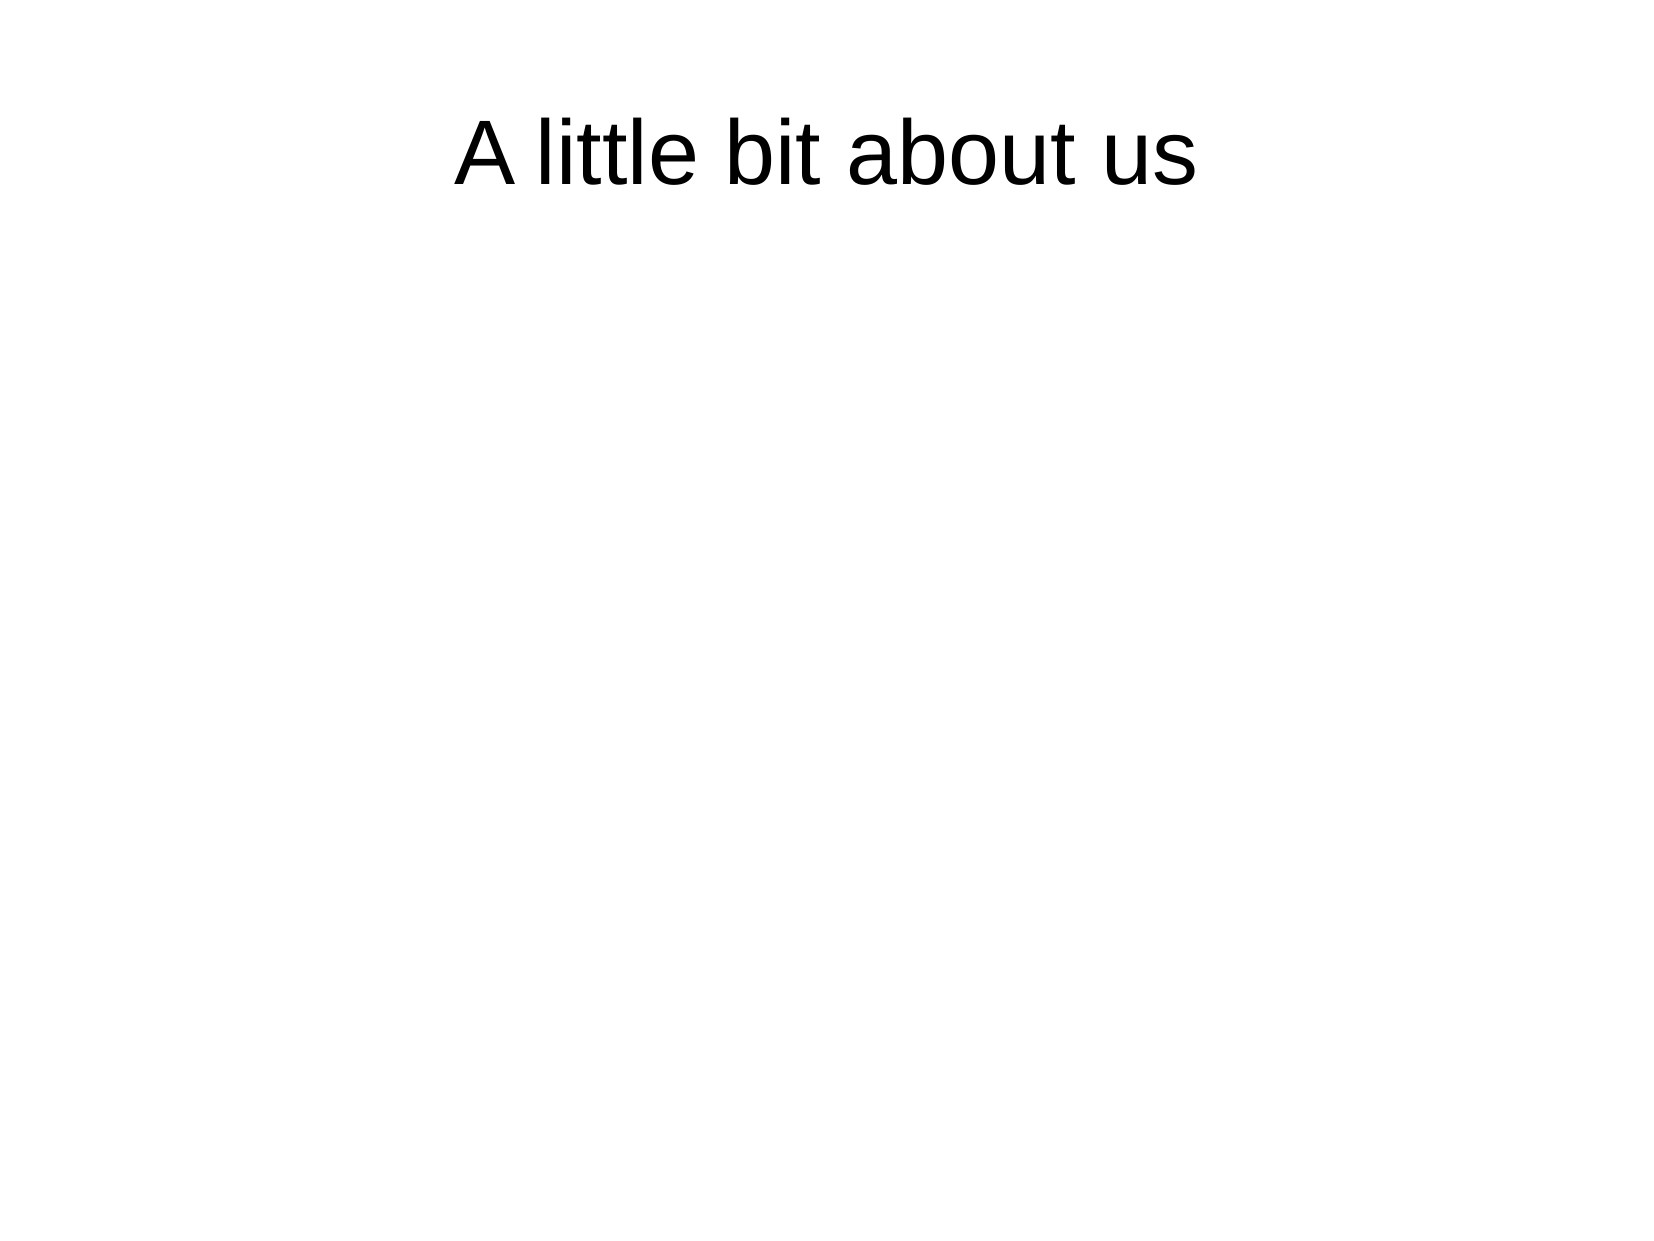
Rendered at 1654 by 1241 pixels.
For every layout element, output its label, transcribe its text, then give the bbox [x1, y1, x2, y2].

title A little bit about us [82, 49, 1571, 257]
